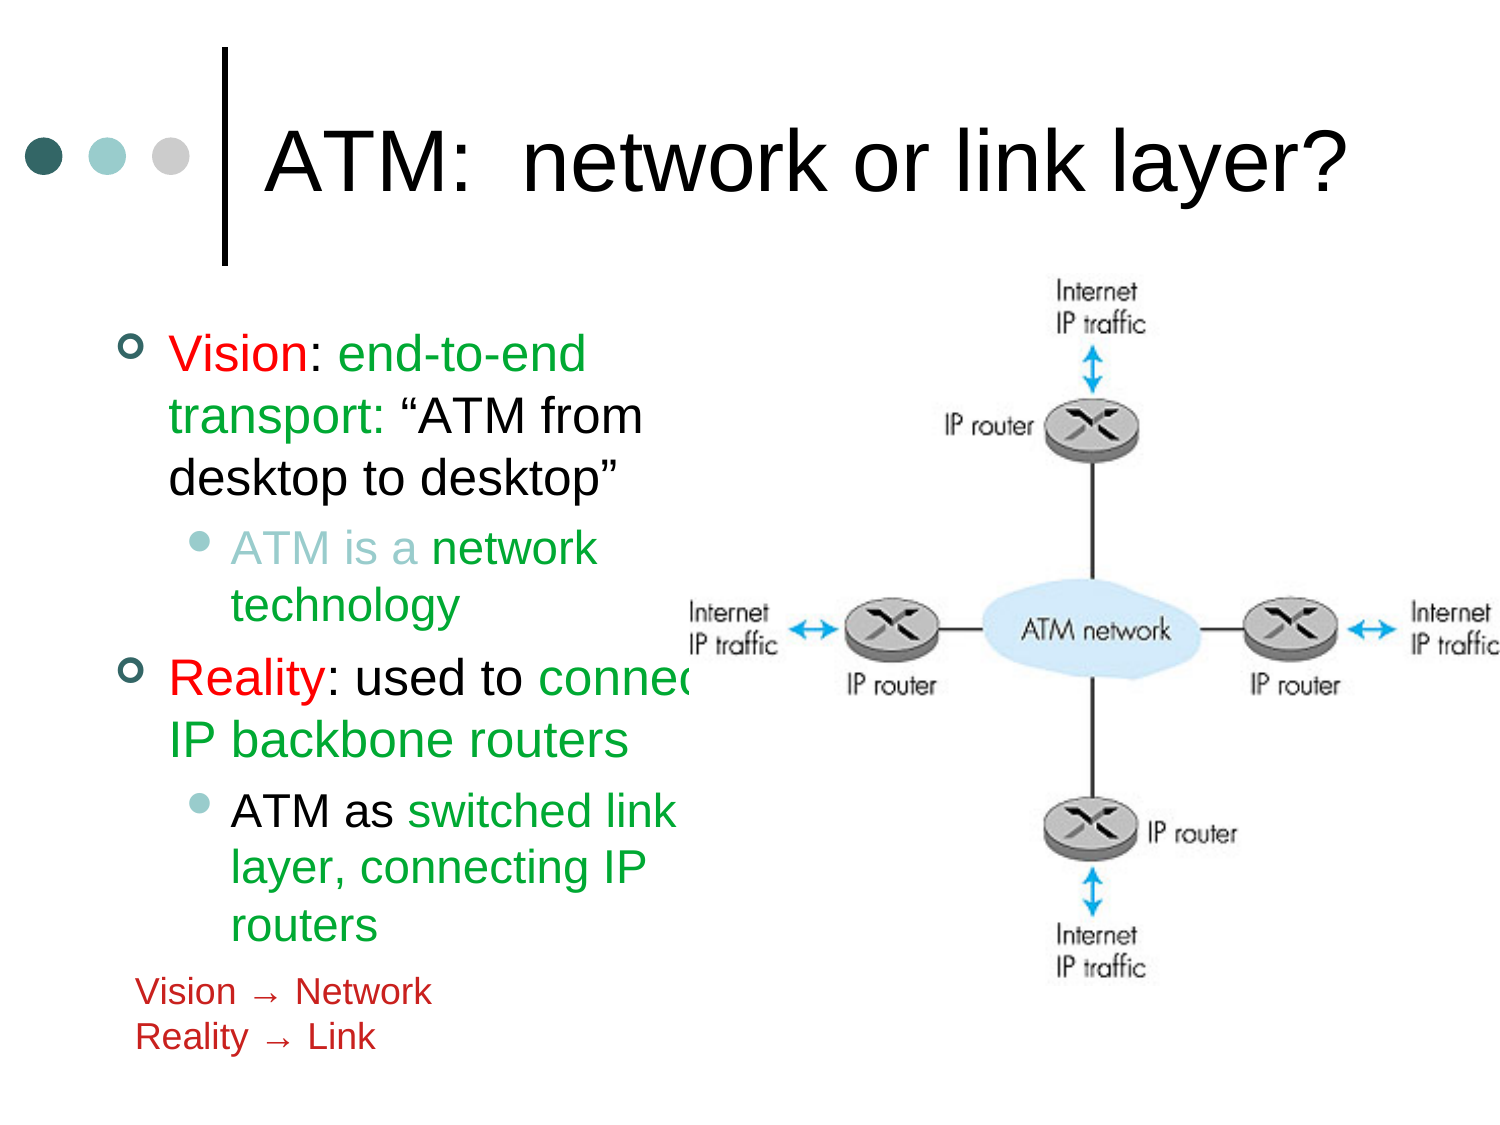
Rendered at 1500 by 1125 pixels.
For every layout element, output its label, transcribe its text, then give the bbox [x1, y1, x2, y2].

list Vision: end-to-end transport: “ATM from desktop to desktop” ATM is a network technology Reality: used to connect IP backbone routers ATM as switched link layer, connecting IP routers [100, 312, 689, 988]
picture [689, 273, 1500, 986]
title ATM: network or link layer? [249, 31, 1401, 282]
text_box Vision → Network Reality → Link [120, 960, 856, 1065]
